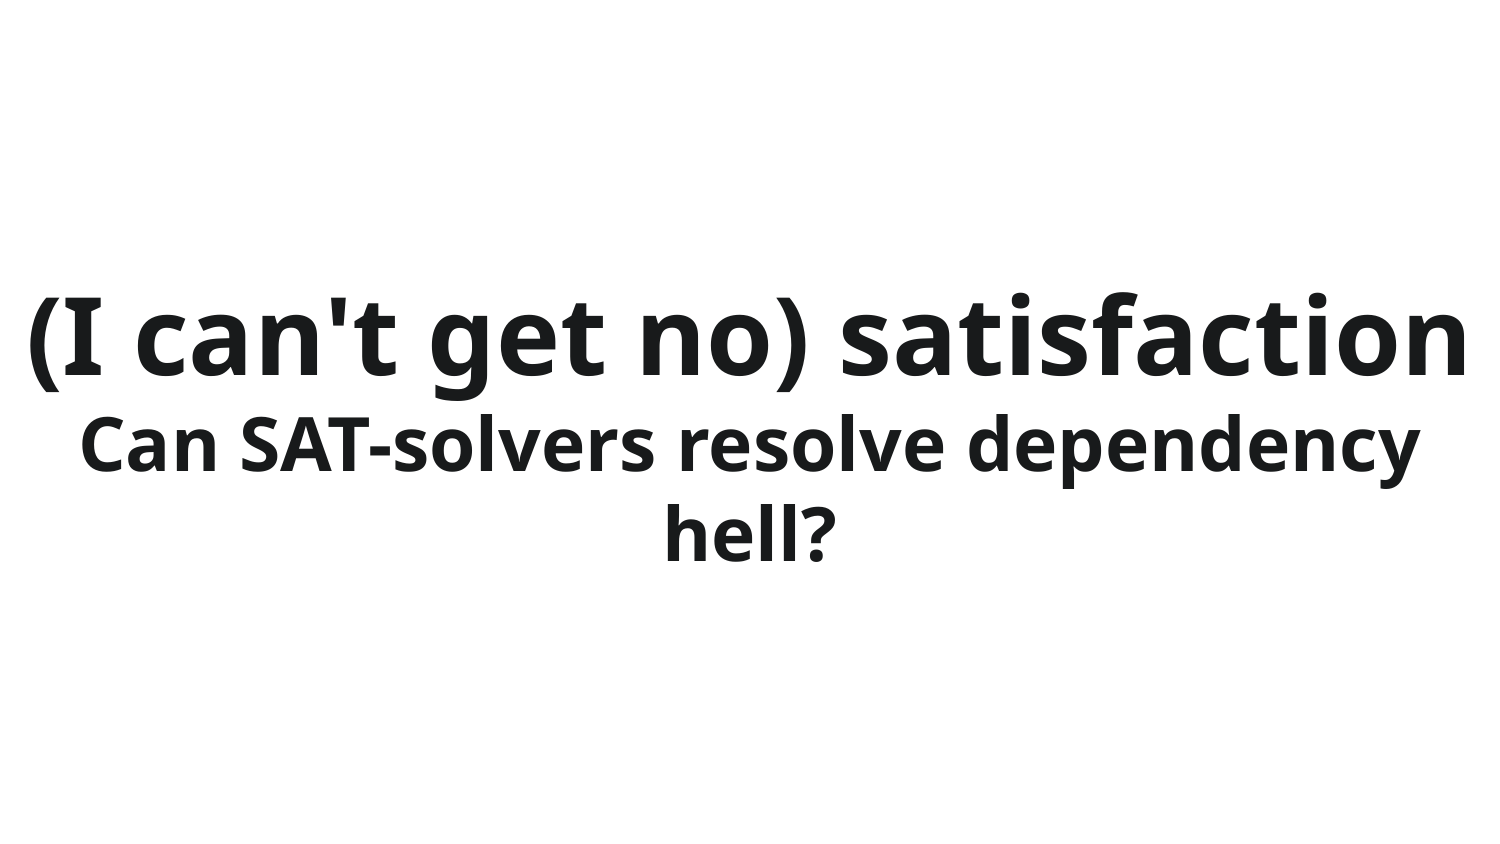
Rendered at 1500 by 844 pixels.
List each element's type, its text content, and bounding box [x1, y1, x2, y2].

title (I can't get no) satisfaction Can SAT-solvers resolve dependency hell? [0, 253, 1500, 591]
